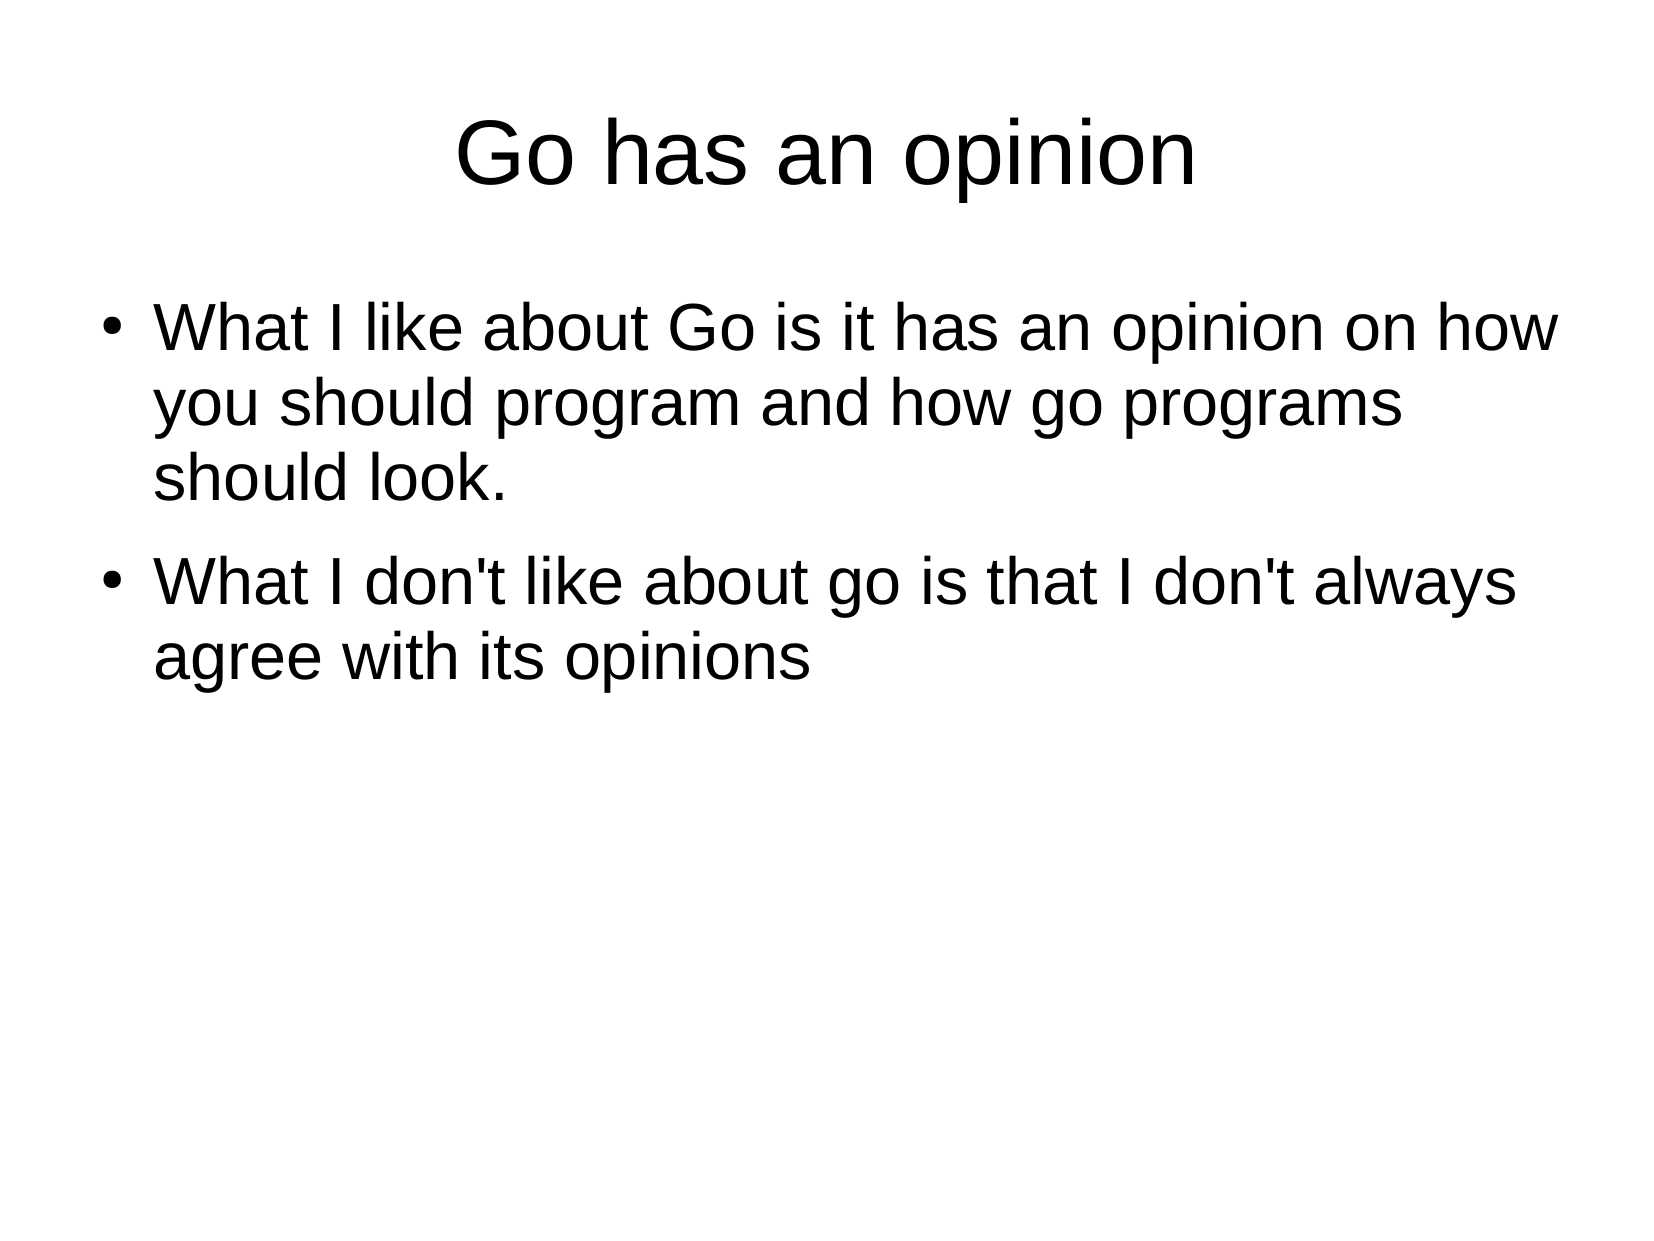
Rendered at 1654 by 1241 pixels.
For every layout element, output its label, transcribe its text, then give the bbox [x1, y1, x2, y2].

list What I like about Go is it has an opinion on how you should program and how go programs should look. What I don't like about go is that I don't always agree with its opinions [82, 290, 1571, 1010]
title Go has an opinion [82, 49, 1571, 257]
